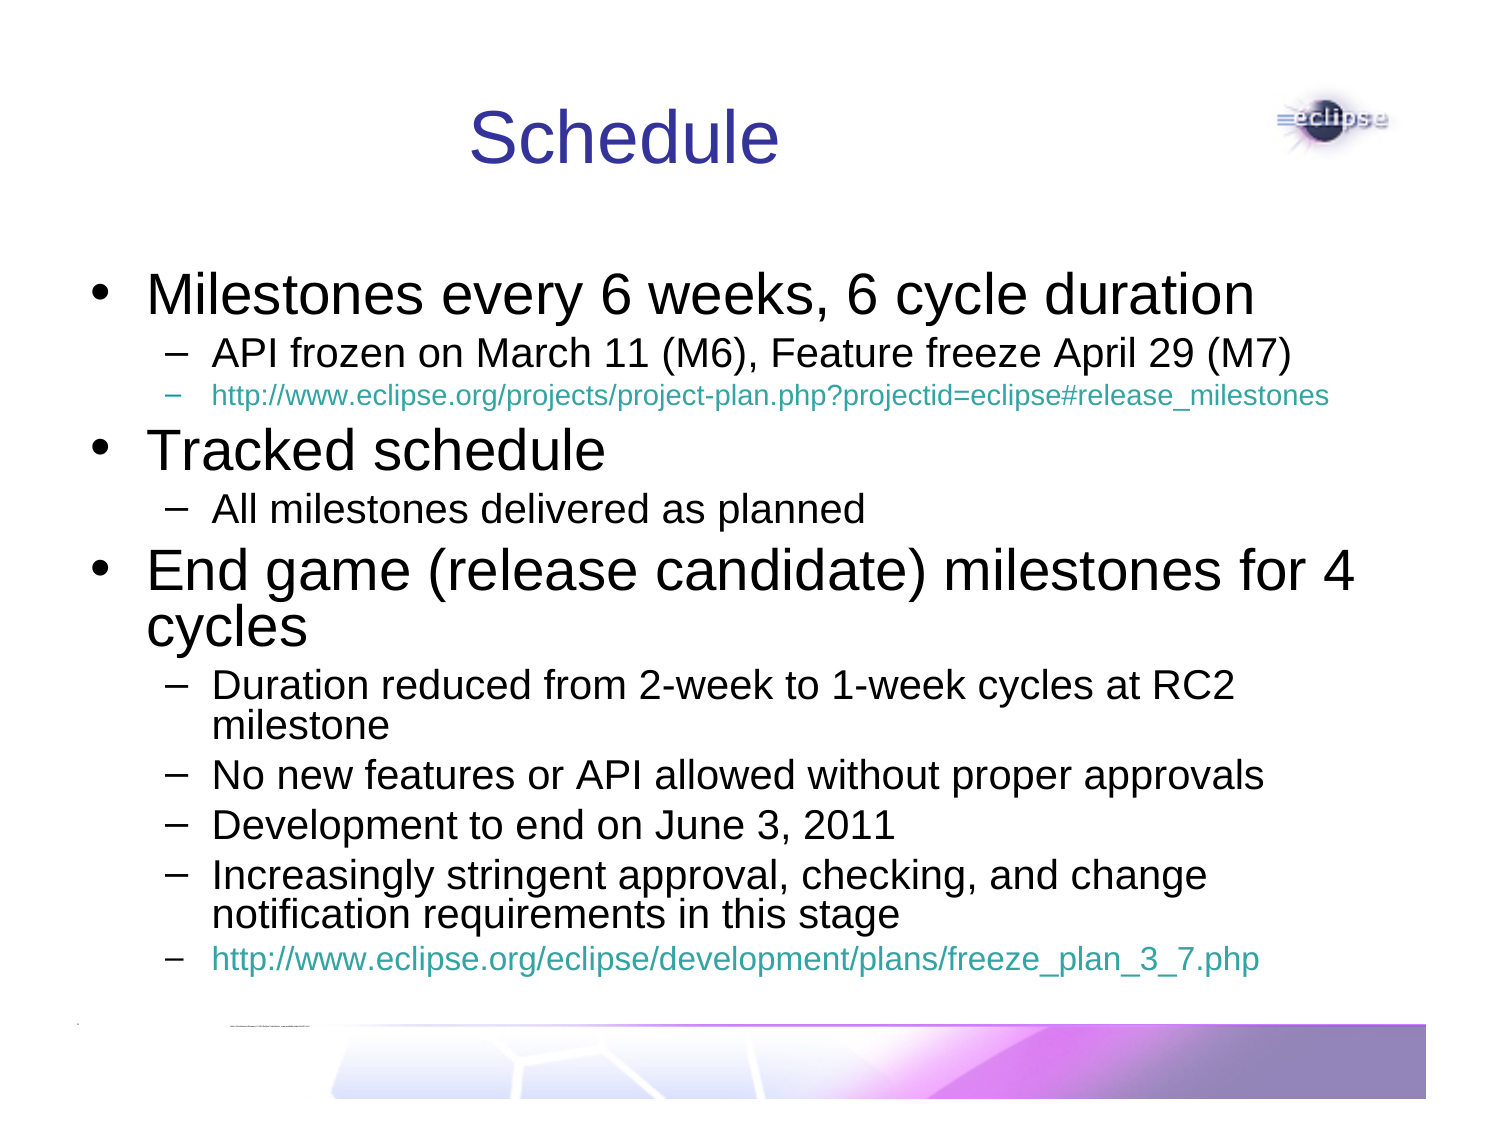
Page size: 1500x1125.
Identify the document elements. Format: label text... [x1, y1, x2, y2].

title Schedule [74, 45, 1176, 233]
list Milestones every 6 weeks, 6 cycle duration API frozen on March 11 (M6), Feature freeze April 29 (M7) http://www.eclipse.org/projects/project-plan.php?projectid=eclipse#release_milestones Tracked schedule All milestones delivered as planned End game (release candidate) milestones for 4 cycles Duration reduced from 2-week to 1-week cycles at RC2 milestone No new features or API allowed without proper approvals Development to end on June 3, 2011 Increasingly stringent approval, checking, and change notification requirements in this stage http://www.eclipse.org/eclipse/development/plans/freeze_plan_3_7.php [75, 262, 1426, 1006]
picture [225, 1024, 1426, 1099]
picture [1257, 42, 1408, 193]
